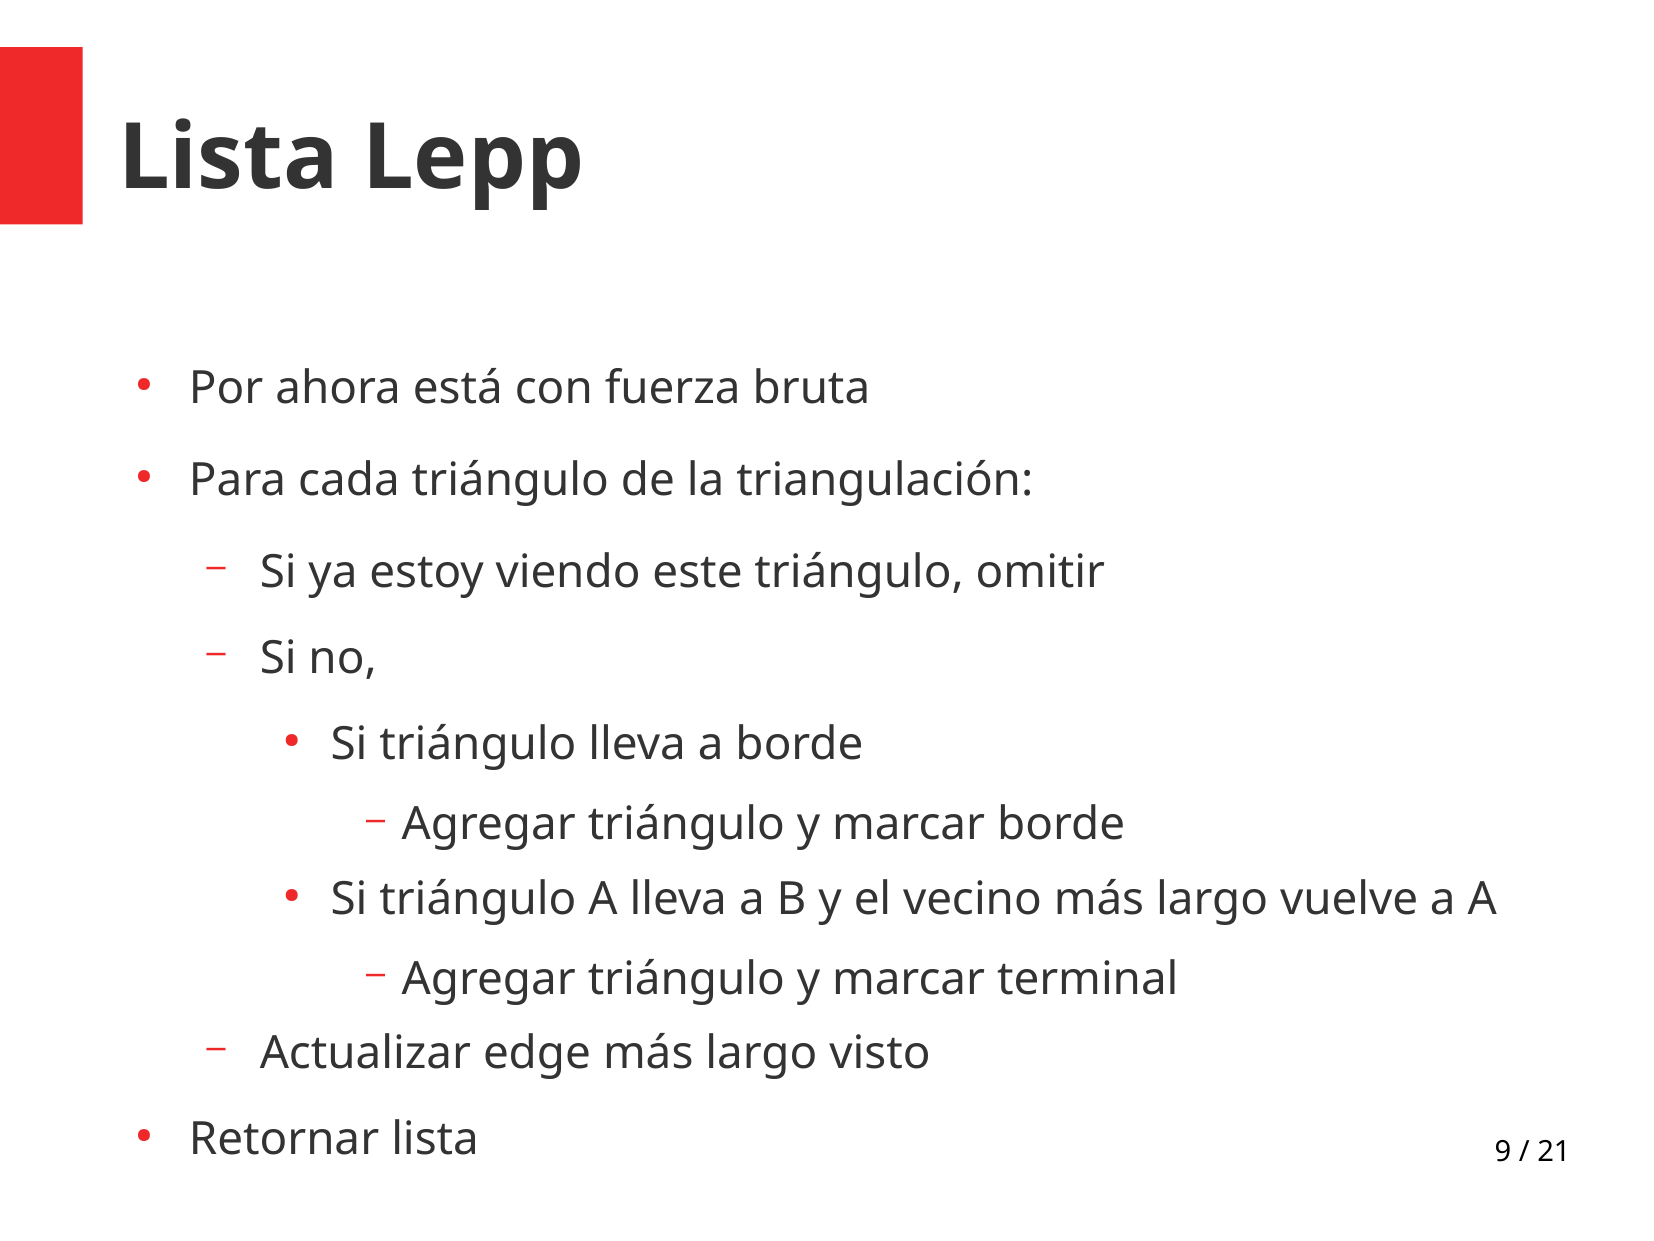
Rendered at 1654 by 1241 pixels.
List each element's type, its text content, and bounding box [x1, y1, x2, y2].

title Lista Lepp [118, 49, 1571, 257]
list Por ahora está con fuerza bruta Para cada triángulo de la triangulación: Si ya estoy viendo este triángulo, omitir Si no, Si triángulo lleva a borde Agregar triángulo y marcar borde Si triángulo A lleva a B y el vecino más largo vuelve a A Agregar triángulo y marcar terminal Actualizar edge más largo visto Retornar lista [118, 354, 1536, 1074]
